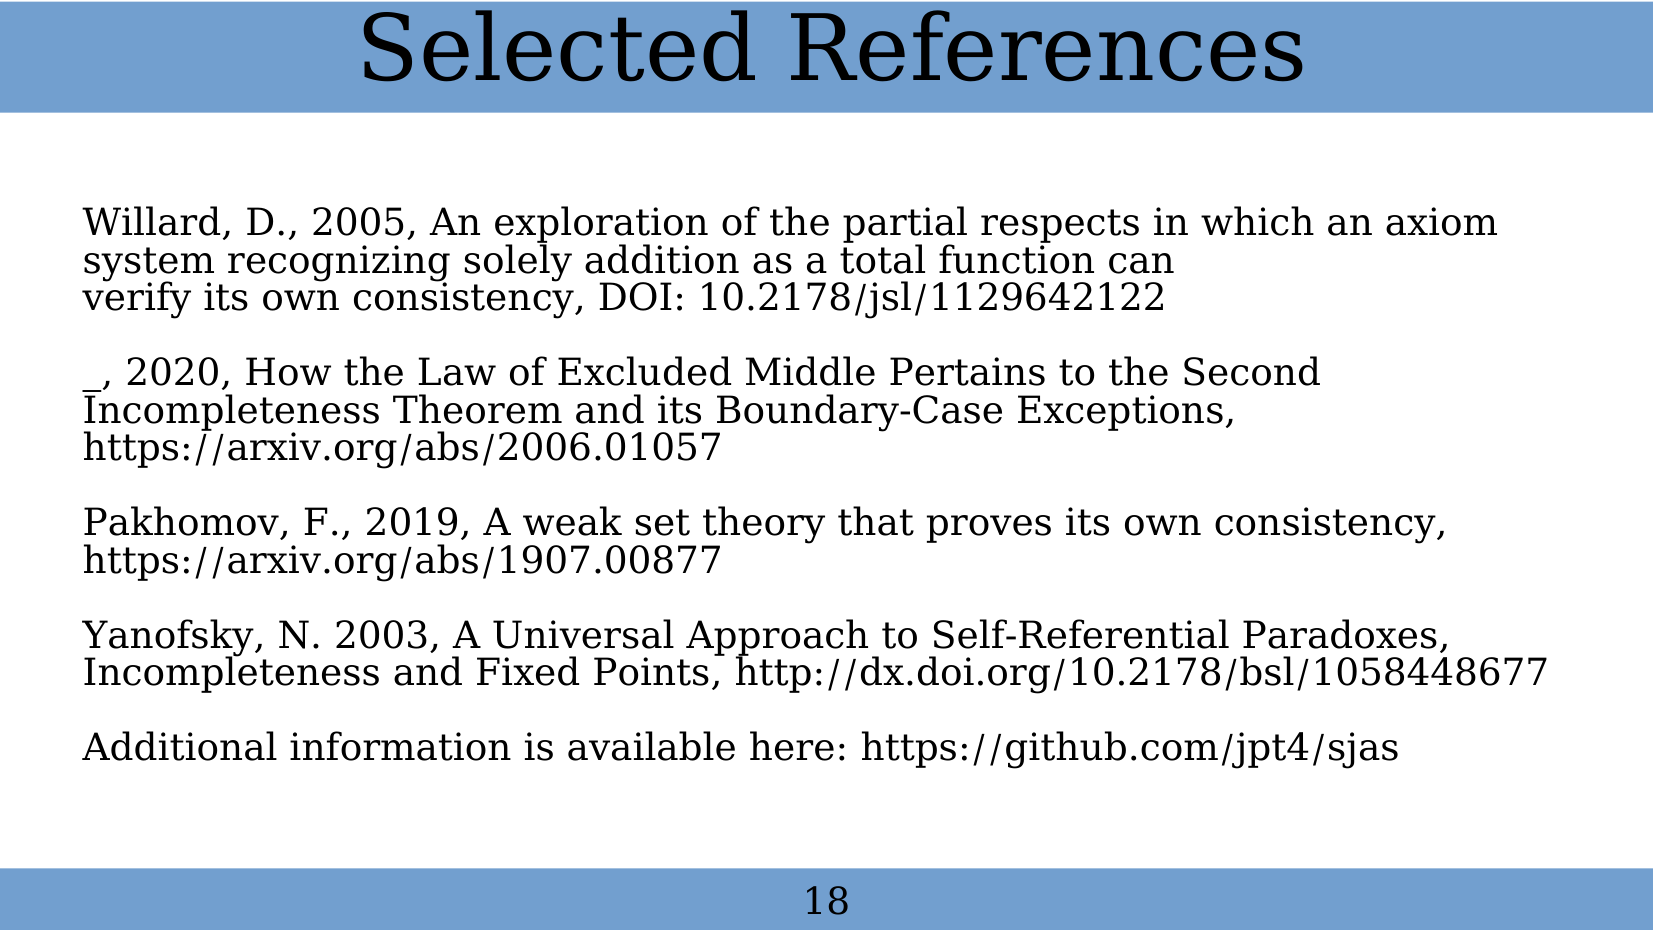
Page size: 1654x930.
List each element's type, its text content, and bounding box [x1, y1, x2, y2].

text_box [0, 868, 1653, 930]
subtitle Willard, D., 2005, An exploration of the partial respects in which an axiom system recognizing solely addition as a total function can verify its own consistency, DOI: 10.2178/jsl/1129642122 _, 2020, How the Law of Excluded Middle Pertains to the Second Incompleteness Theorem and its Boundary-Case Exceptions, https://arxiv.org/abs/2006.01057 Pakhomov, F., 2019, A weak set theory that proves its own consistency, https://arxiv.org/abs/1907.00877 Yanofsky, N. 2003, A Universal Approach to Self-Referential Paradoxes, Incompleteness and Fixed Points, http://dx.doi.org/10.2178/bsl/1058448677 Additional information is available here: https://github.com/jpt4/sjas [82, 205, 1571, 769]
text_box 18 [770, 877, 883, 930]
title [0, 1, 1653, 113]
text_box Selected References [167, 0, 1498, 107]
